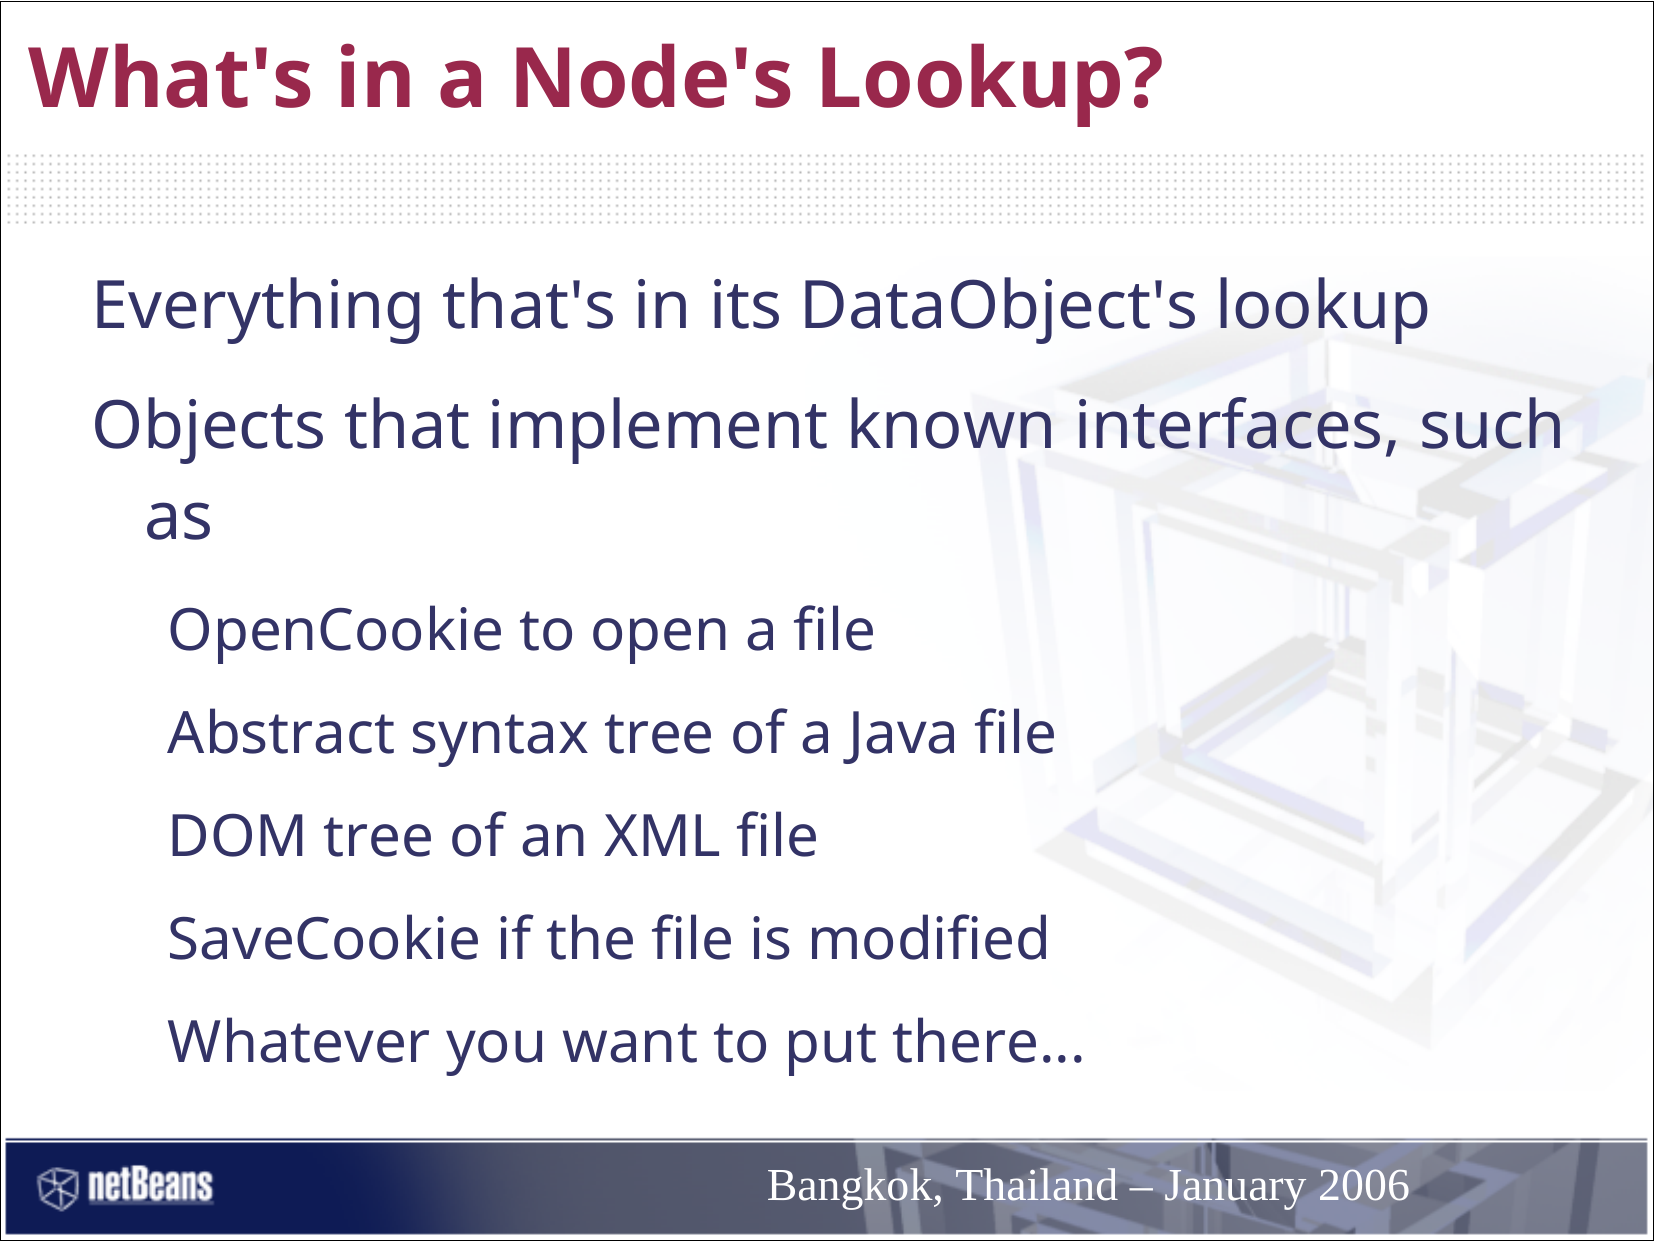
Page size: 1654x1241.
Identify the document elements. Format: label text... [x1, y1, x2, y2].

list Everything that's in its DataObject's lookup Objects that implement known interfaces, such as OpenCookie to open a file Abstract syntax tree of a Java file DOM tree of an XML file SaveCookie if the file is modified Whatever you want to put there... [73, 257, 1574, 1127]
picture [1, 2, 1653, 1240]
title What's in a Node's Lookup? [28, 0, 1619, 152]
